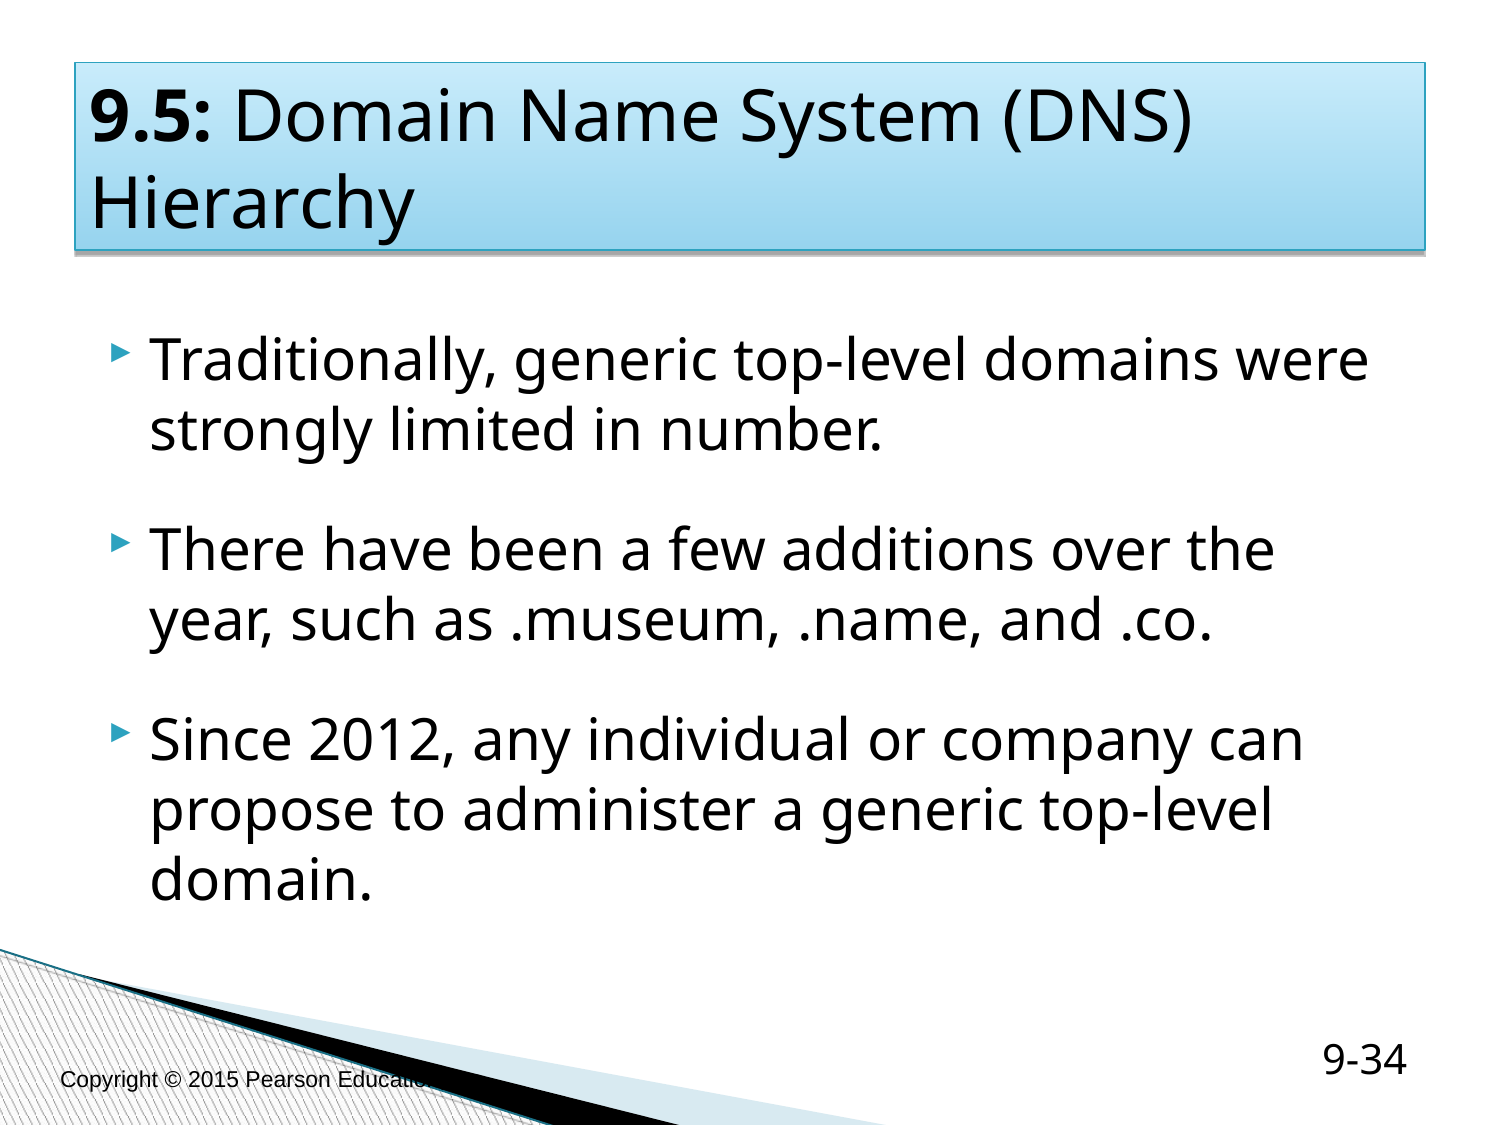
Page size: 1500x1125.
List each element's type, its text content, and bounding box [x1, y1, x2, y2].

footer Copyright © 2015 Pearson Education, Inc. [37, 1050, 513, 1100]
list Traditionally, generic top-level domains were strongly limited in number. There have been a few additions over the year, such as .museum, .name, and .co. Since 2012, any individual or company can propose to administer a generic top-level domain. [75, 314, 1425, 1013]
slide_number 9-<number> [1287, 1037, 1423, 1098]
picture [0, 952, 543, 1125]
title 9.5: Domain Name System (DNS) Hierarchy [75, 62, 1425, 250]
